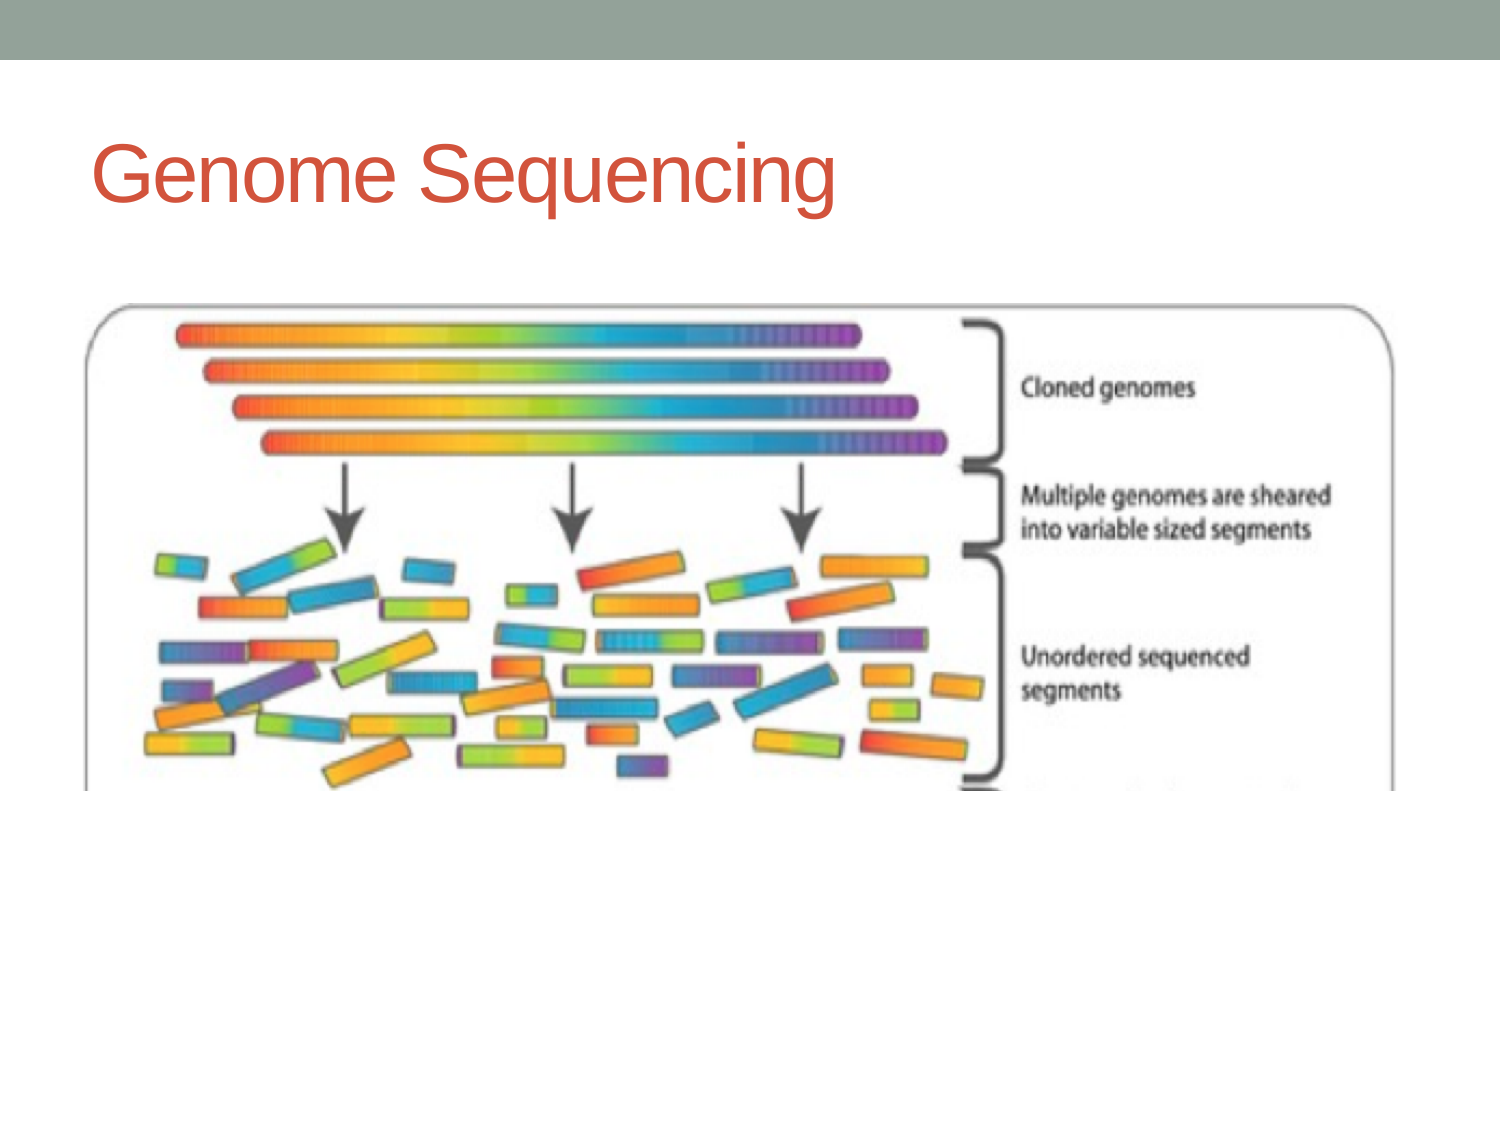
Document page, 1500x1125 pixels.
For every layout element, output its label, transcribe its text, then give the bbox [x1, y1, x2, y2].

picture [0, 303, 1481, 791]
title Genome Sequencing [75, 87, 1425, 250]
